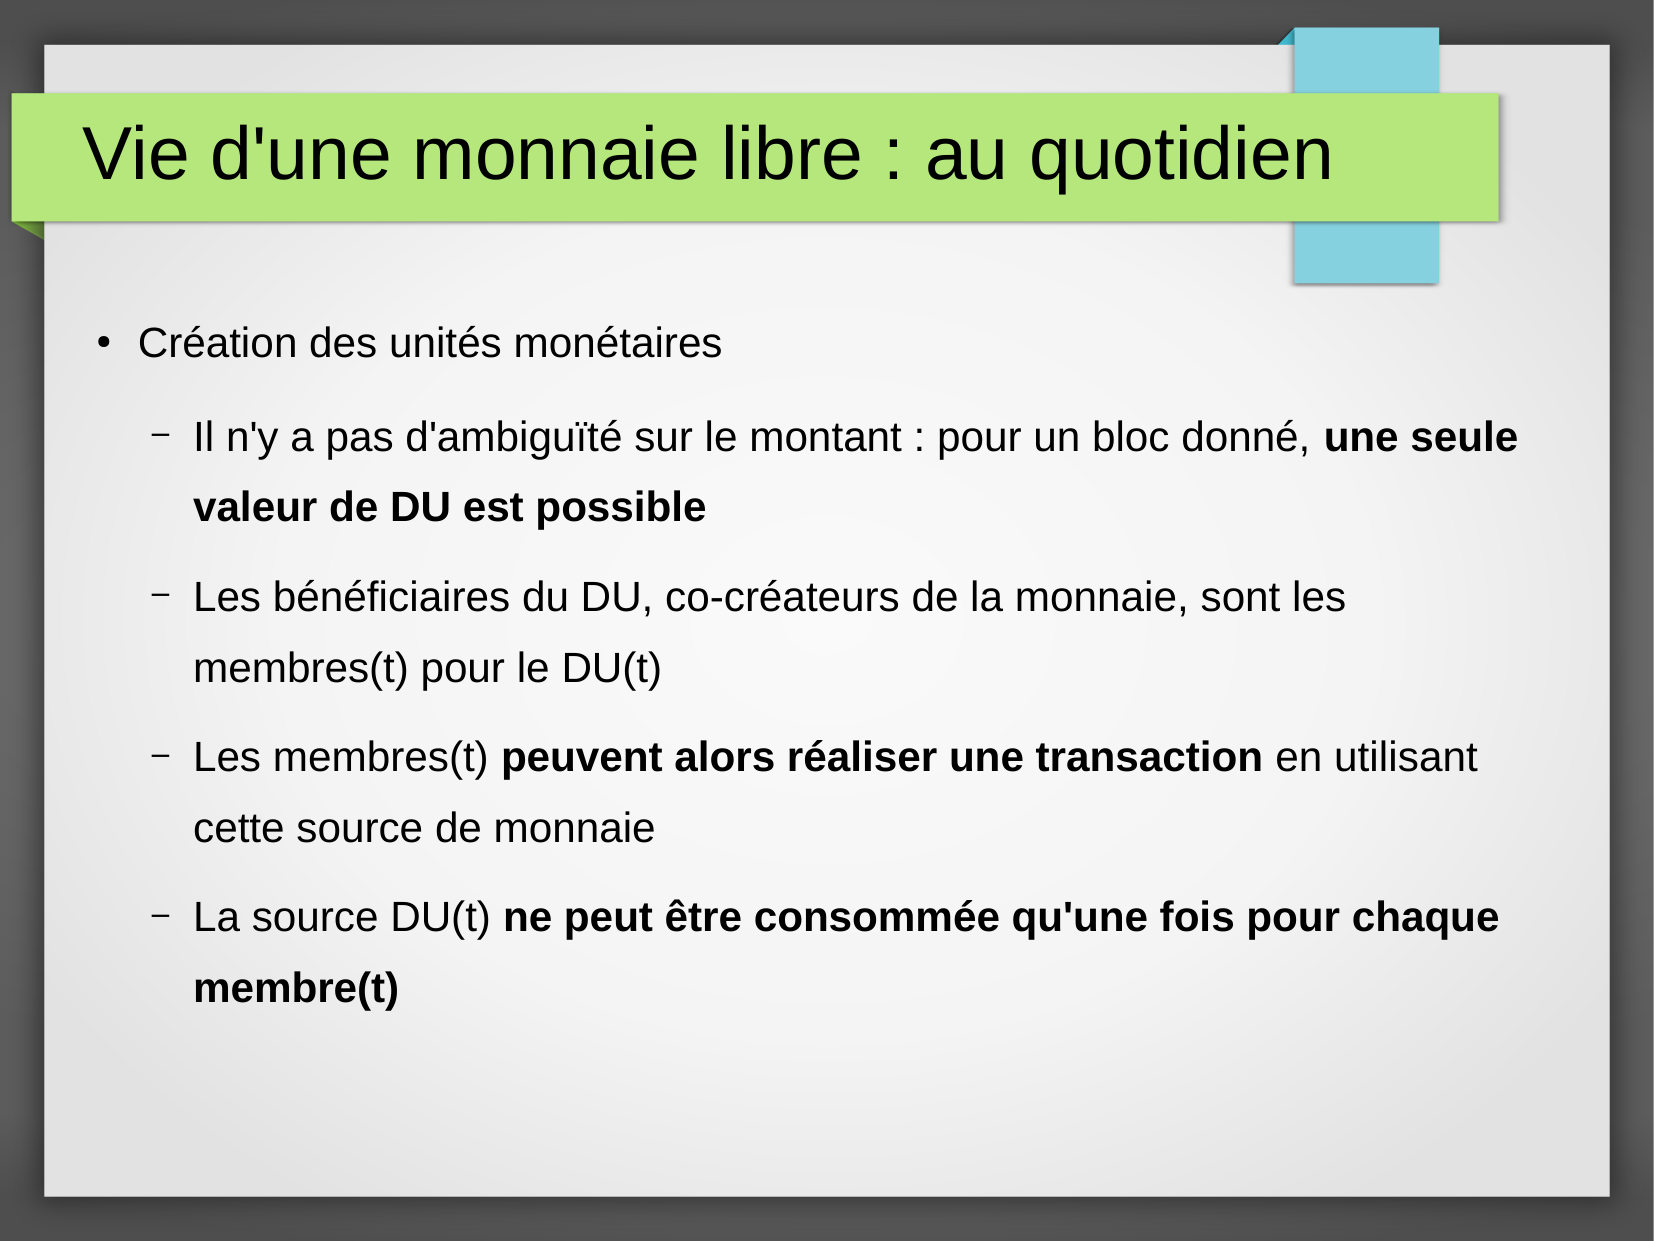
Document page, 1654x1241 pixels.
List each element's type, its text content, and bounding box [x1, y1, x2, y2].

picture [0, 0, 1654, 1241]
list Création des unités monétaires Il n'y a pas d'ambiguïté sur le montant : pour un bloc donné, une seule valeur de DU est possible Les bénéficiaires du DU, co-créateurs de la monnaie, sont les membres(t) pour le DU(t) Les membres(t) peuvent alors réaliser une transaction en utilisant cette source de monnaie La source DU(t) ne peut être consommée qu'une fois pour chaque membre(t) [82, 295, 1571, 1015]
title Vie d'une monnaie libre : au quotidien [82, 94, 1477, 213]
